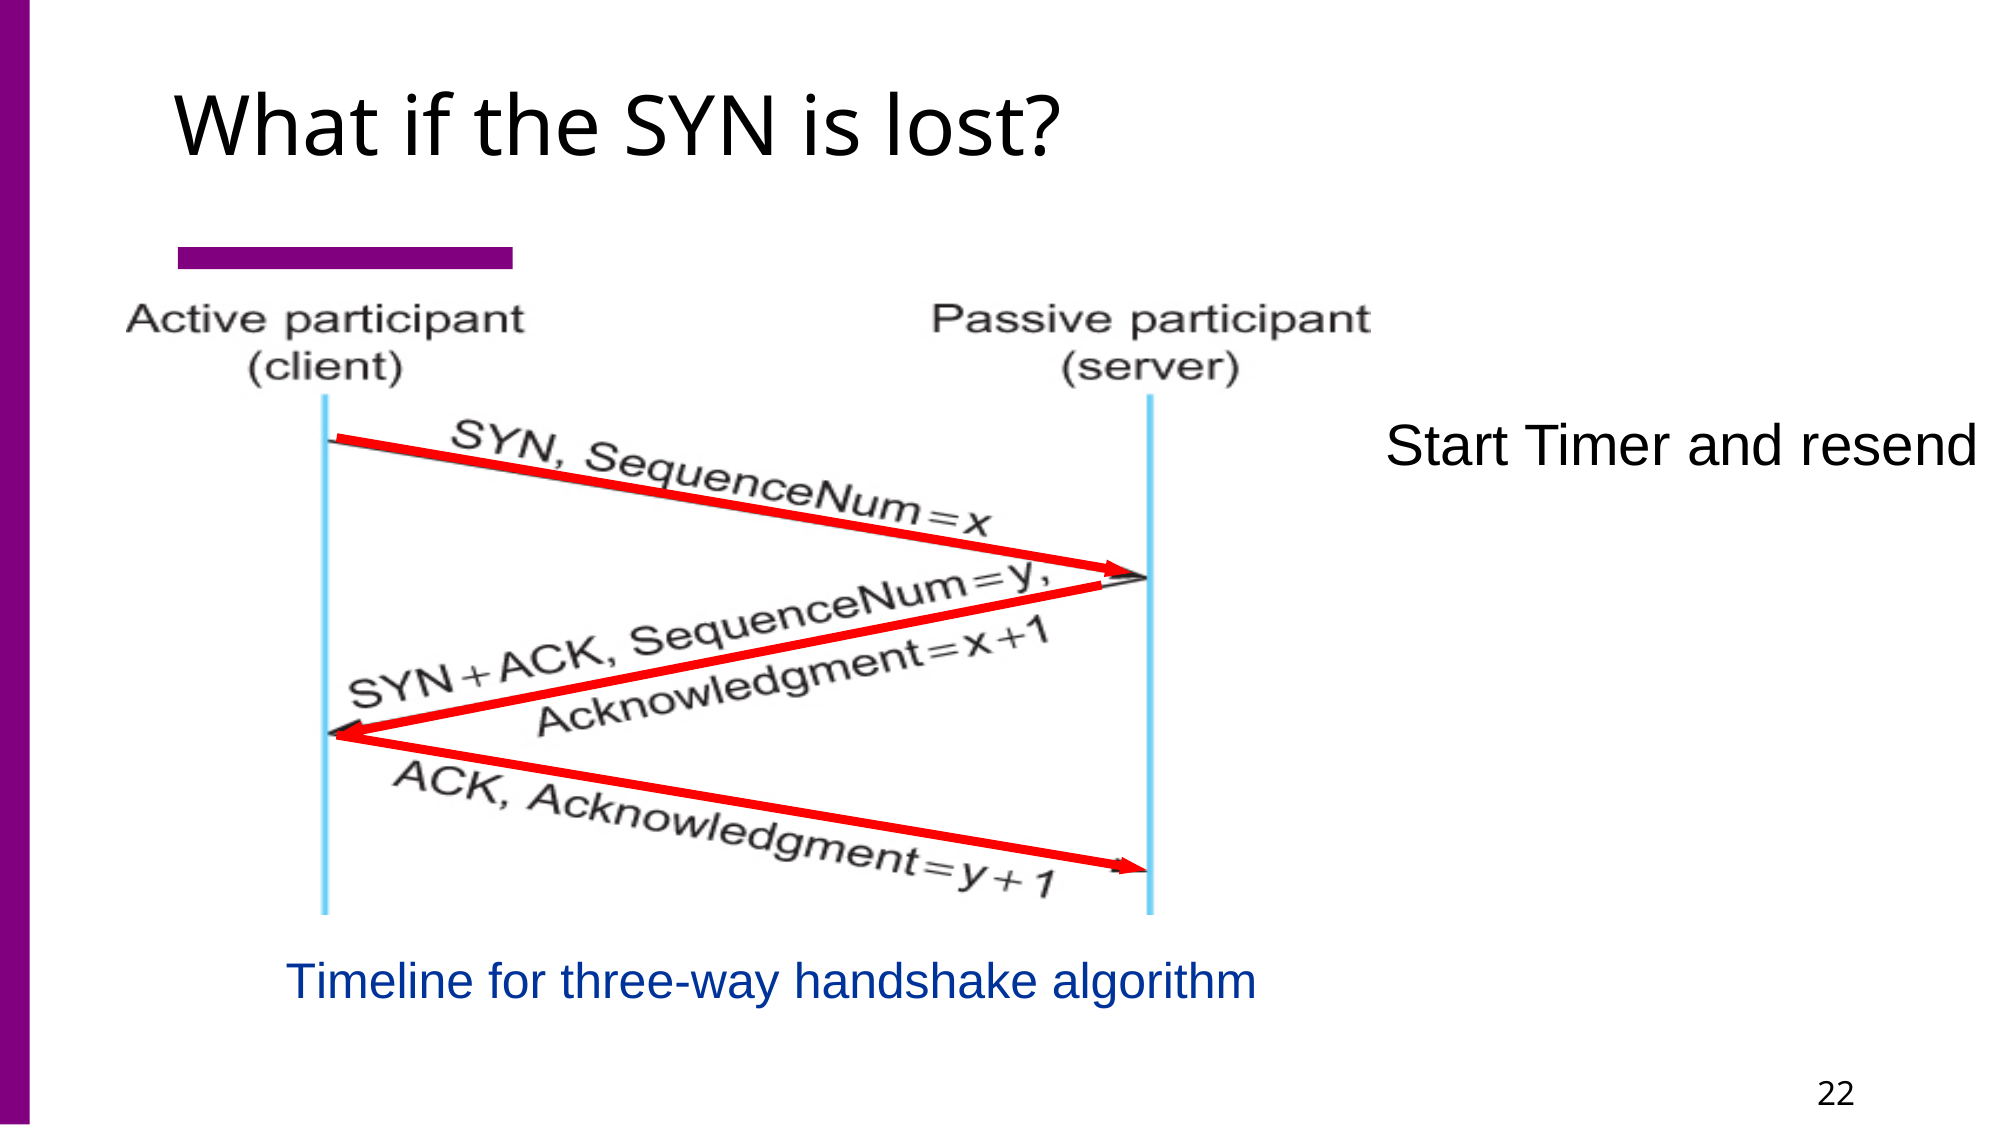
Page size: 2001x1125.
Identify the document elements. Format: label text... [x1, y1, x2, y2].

title What if the SYN is lost? [123, 24, 1936, 180]
picture [126, 299, 1371, 916]
text_box Timeline for three-way handshake algorithm [86, 940, 1458, 1016]
text_box Start Timer and resend [1370, 404, 1995, 592]
